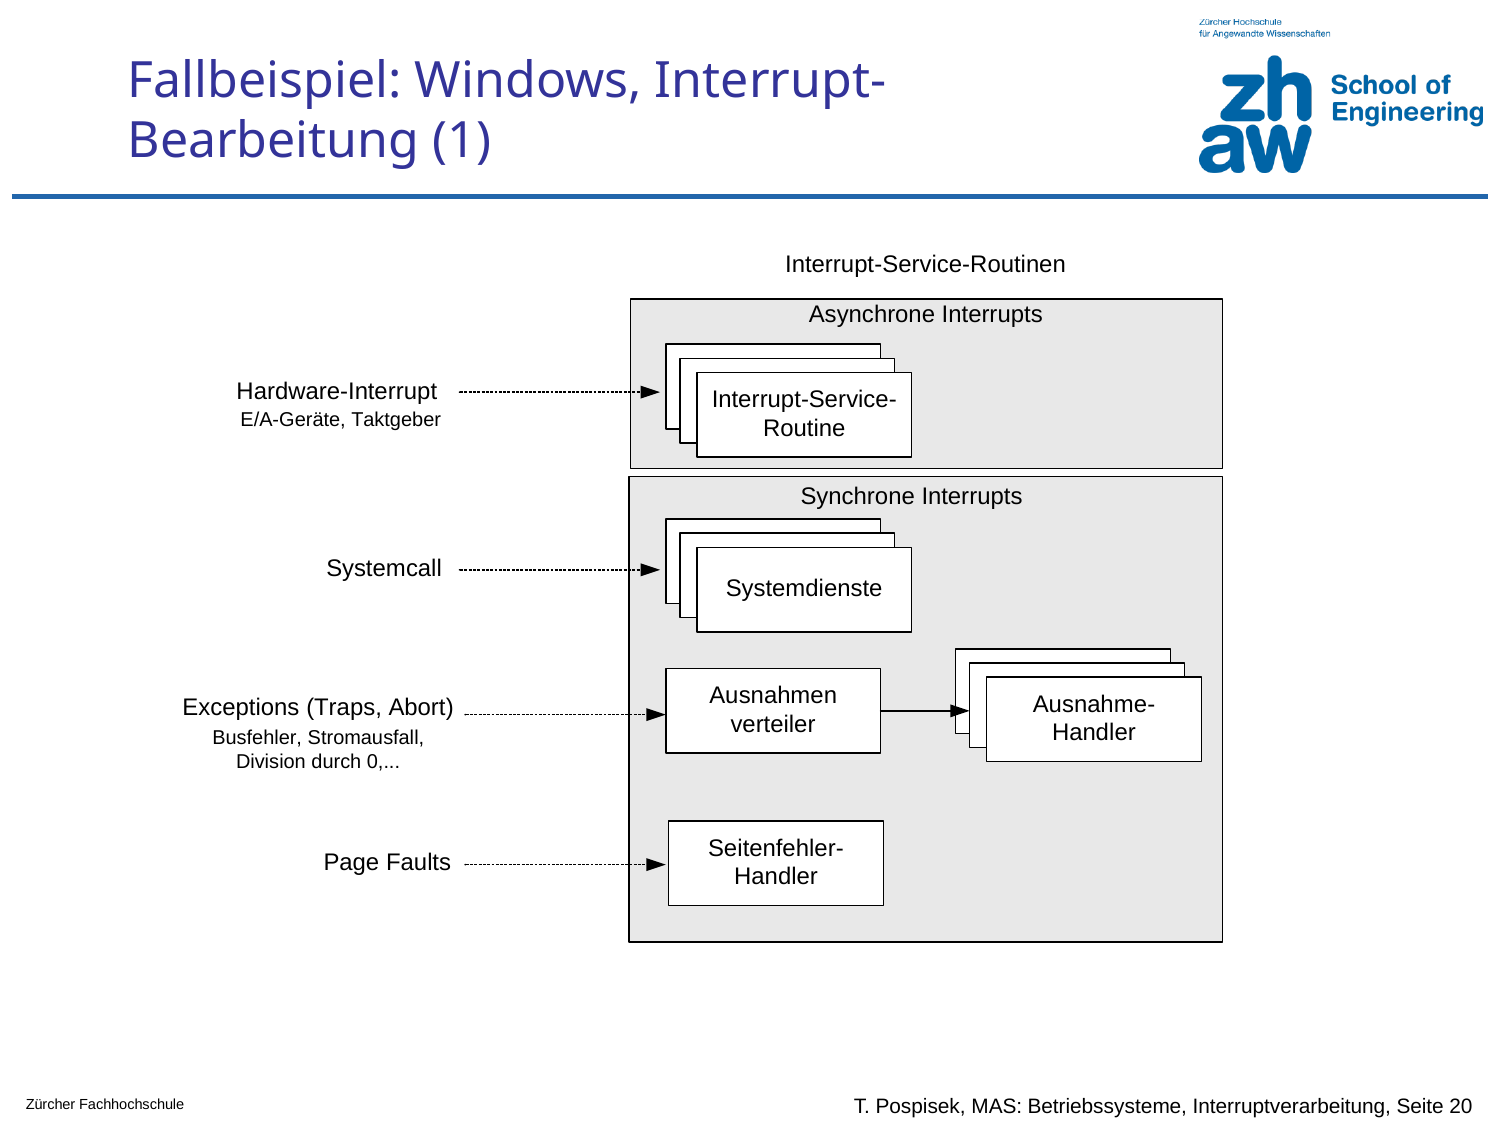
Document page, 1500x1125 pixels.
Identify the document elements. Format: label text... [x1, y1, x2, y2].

picture [158, 241, 1232, 948]
title Fallbeispiel: Windows, Interrupt-Bearbeitung (1) [112, 50, 1158, 175]
picture [1199, 19, 1483, 173]
